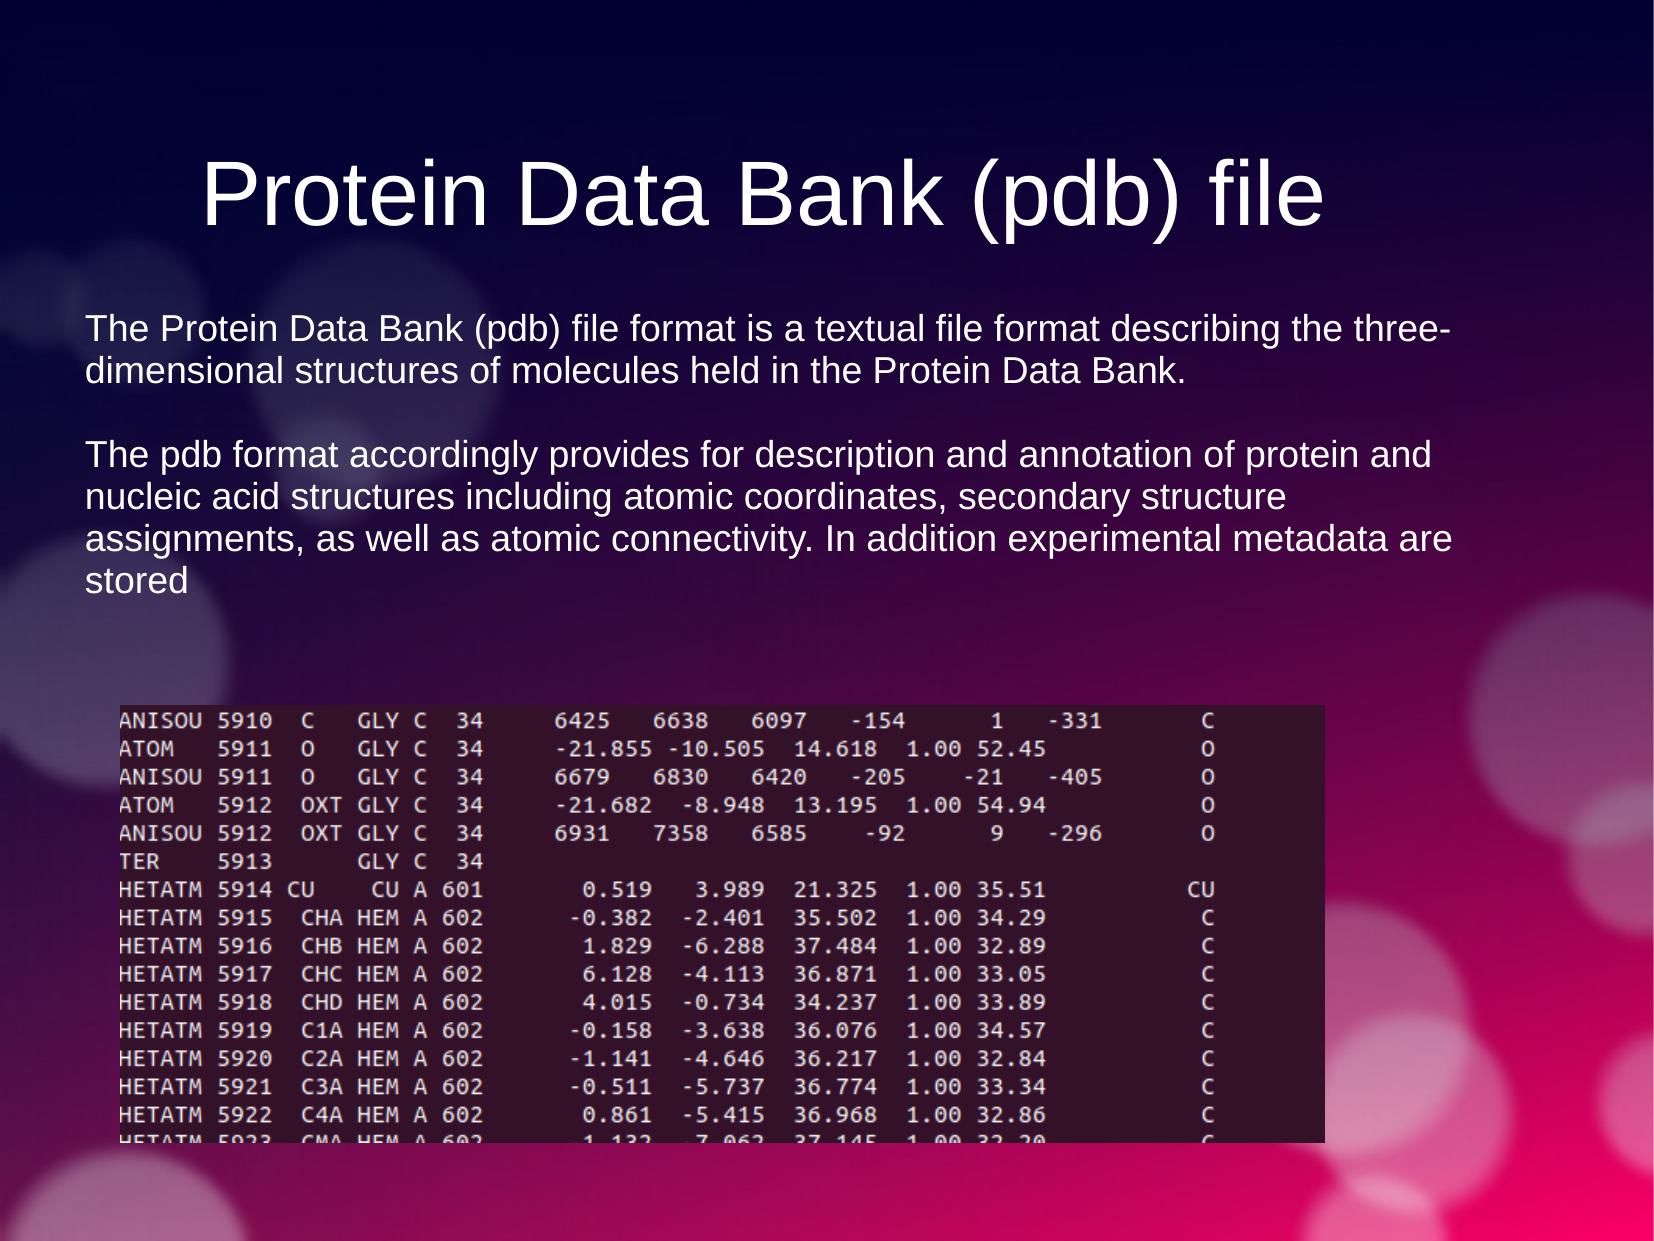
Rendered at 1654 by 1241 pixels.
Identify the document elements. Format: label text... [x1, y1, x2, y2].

text_box Protein Data Bank (pdb) file [185, 135, 1366, 300]
text_box Protein Data Bank (pdb) file [185, 693, 1366, 868]
picture [0, 0, 1654, 1241]
text_box The Protein Data Bank (pdb) file format is a textual file format describing the three-dimensional structures of molecules held in the Protein Data Bank. The pdb format accordingly provides for description and annotation of protein and nucleic acid structures including atomic coordinates, secondary structure assignments, as well as atomic connectivity. In addition experimental metadata are stored [70, 300, 1511, 693]
